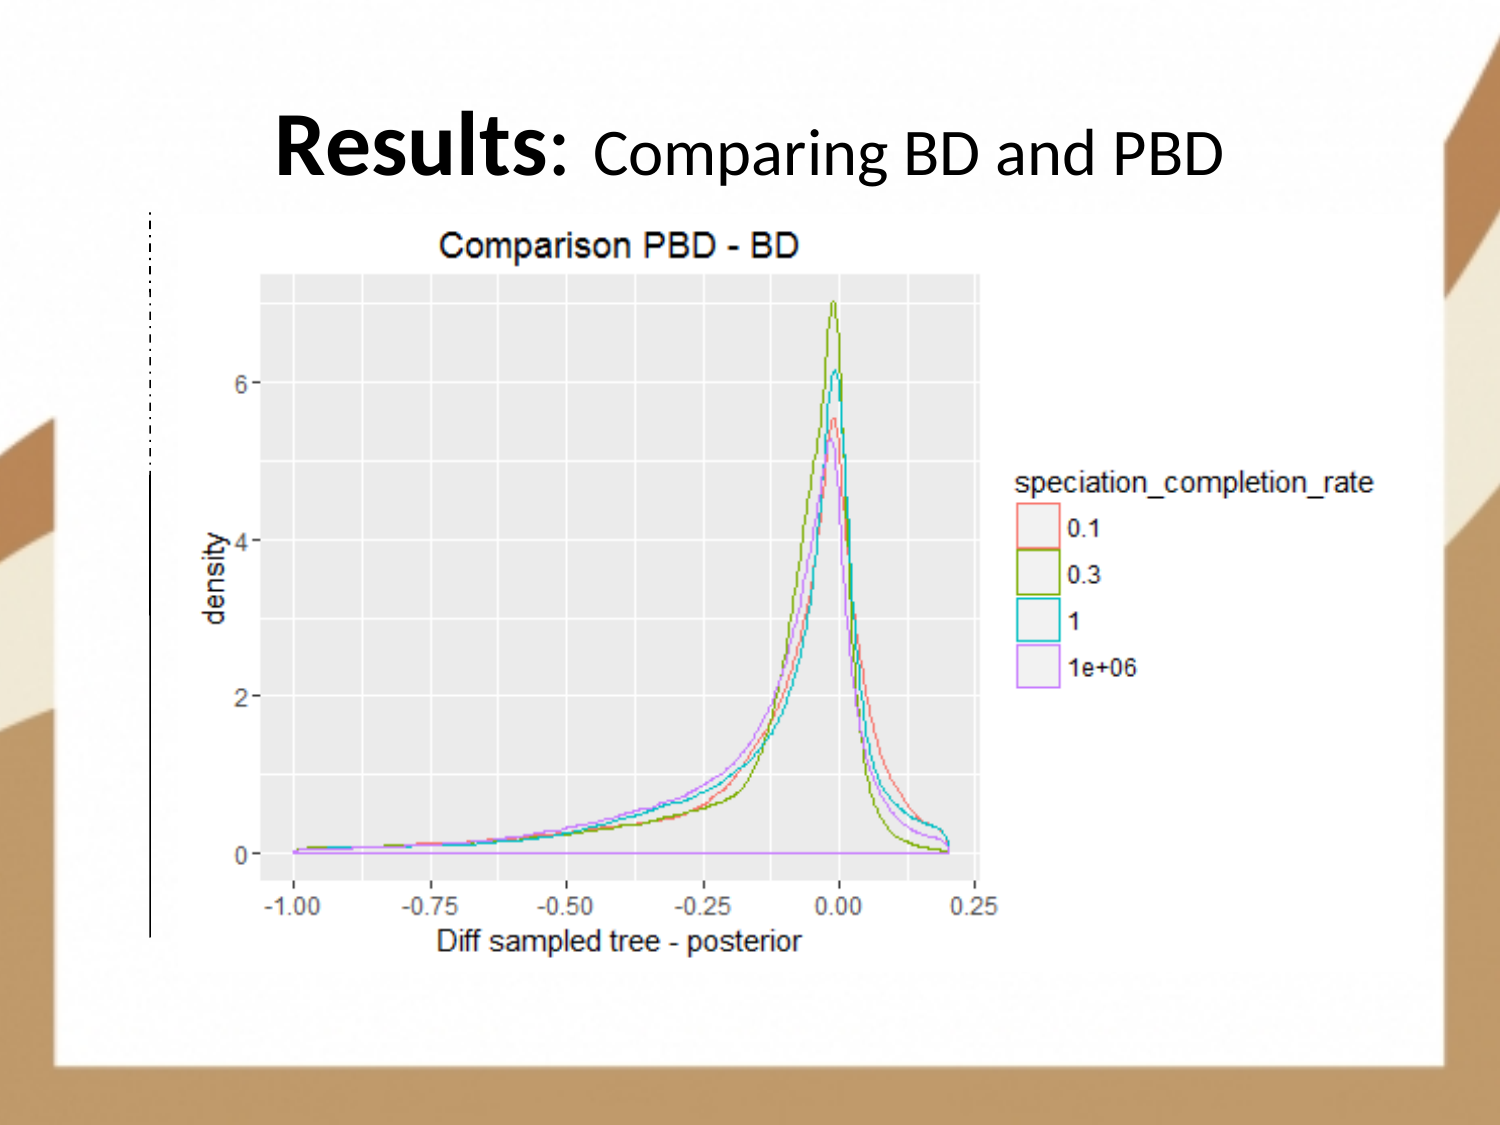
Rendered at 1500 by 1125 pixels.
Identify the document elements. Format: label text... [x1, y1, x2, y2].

title Results: Comparing BD and PBD [75, 45, 1425, 233]
picture [0, 0, 1500, 1125]
